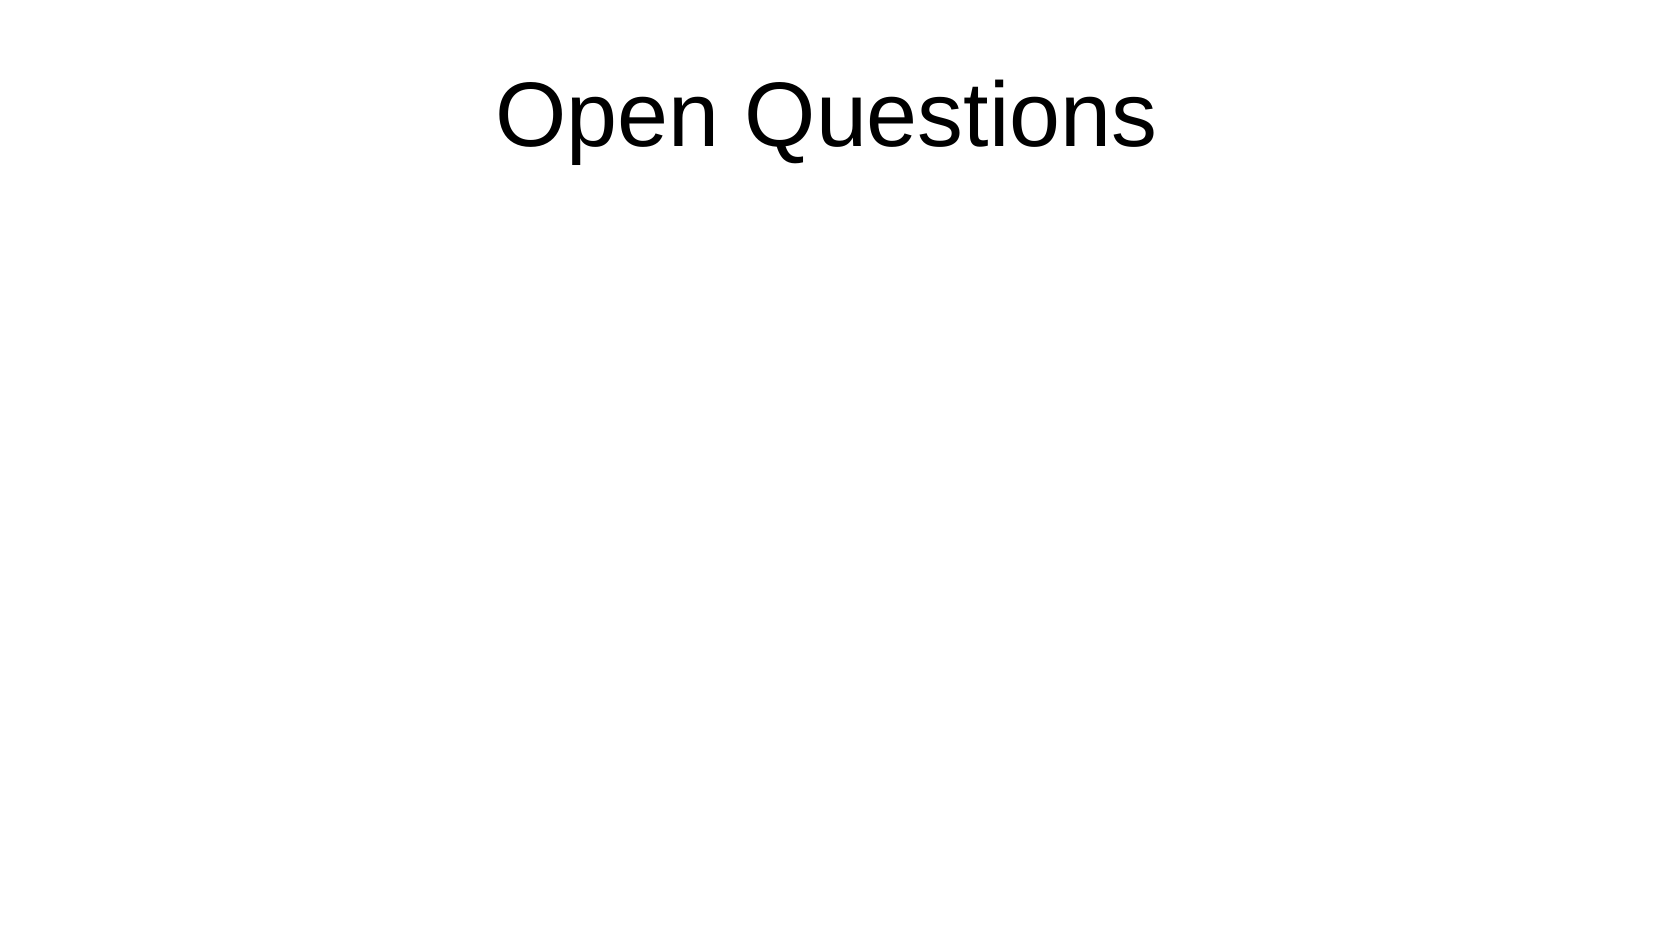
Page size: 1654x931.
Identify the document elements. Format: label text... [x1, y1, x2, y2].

title Open Questions [82, 37, 1571, 193]
